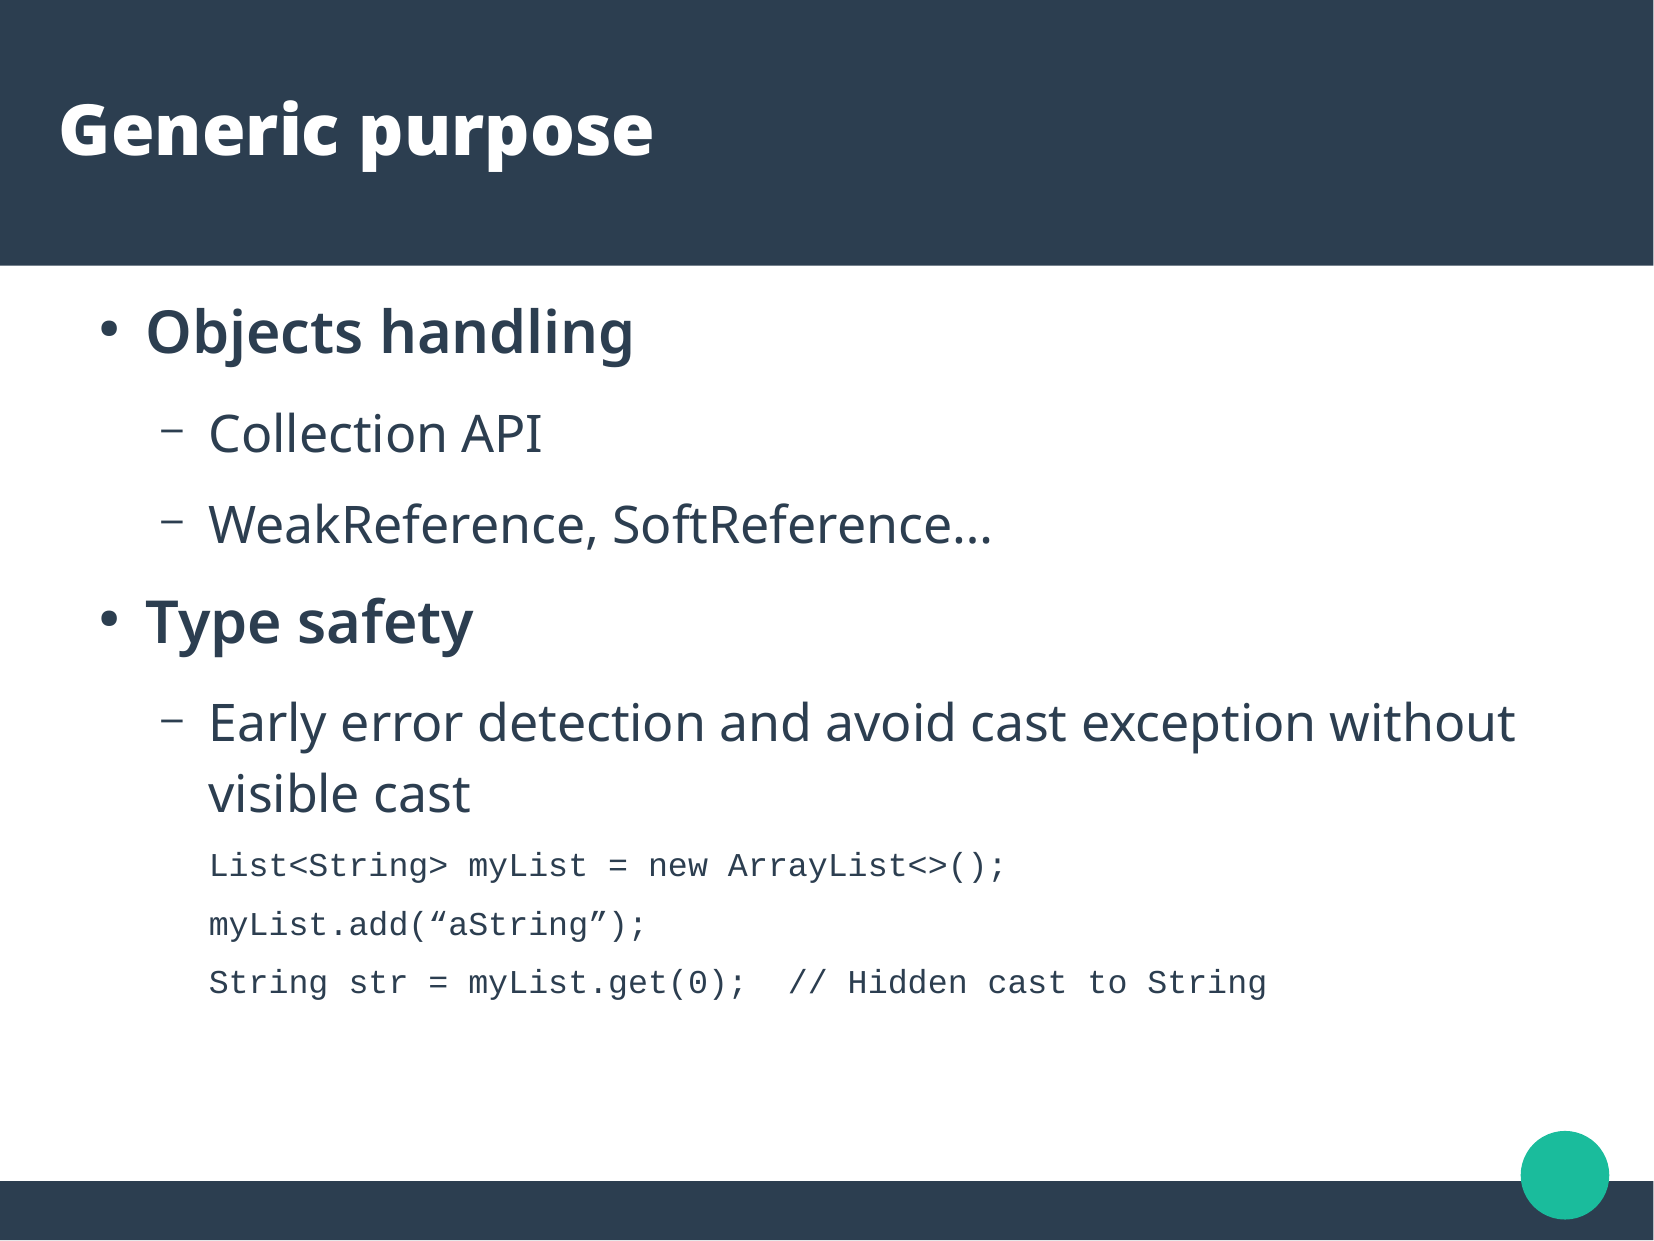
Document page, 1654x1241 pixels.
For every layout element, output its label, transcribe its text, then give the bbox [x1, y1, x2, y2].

list Objects handling Collection API WeakReference, SoftReference… Type safety Early error detection and avoid cast exception without visible cast List<String> myList = new ArrayList<>(); myList.add(“aString”); String str = myList.get(0); // Hidden cast to String [82, 290, 1571, 1010]
title Generic purpose [59, 49, 1595, 207]
